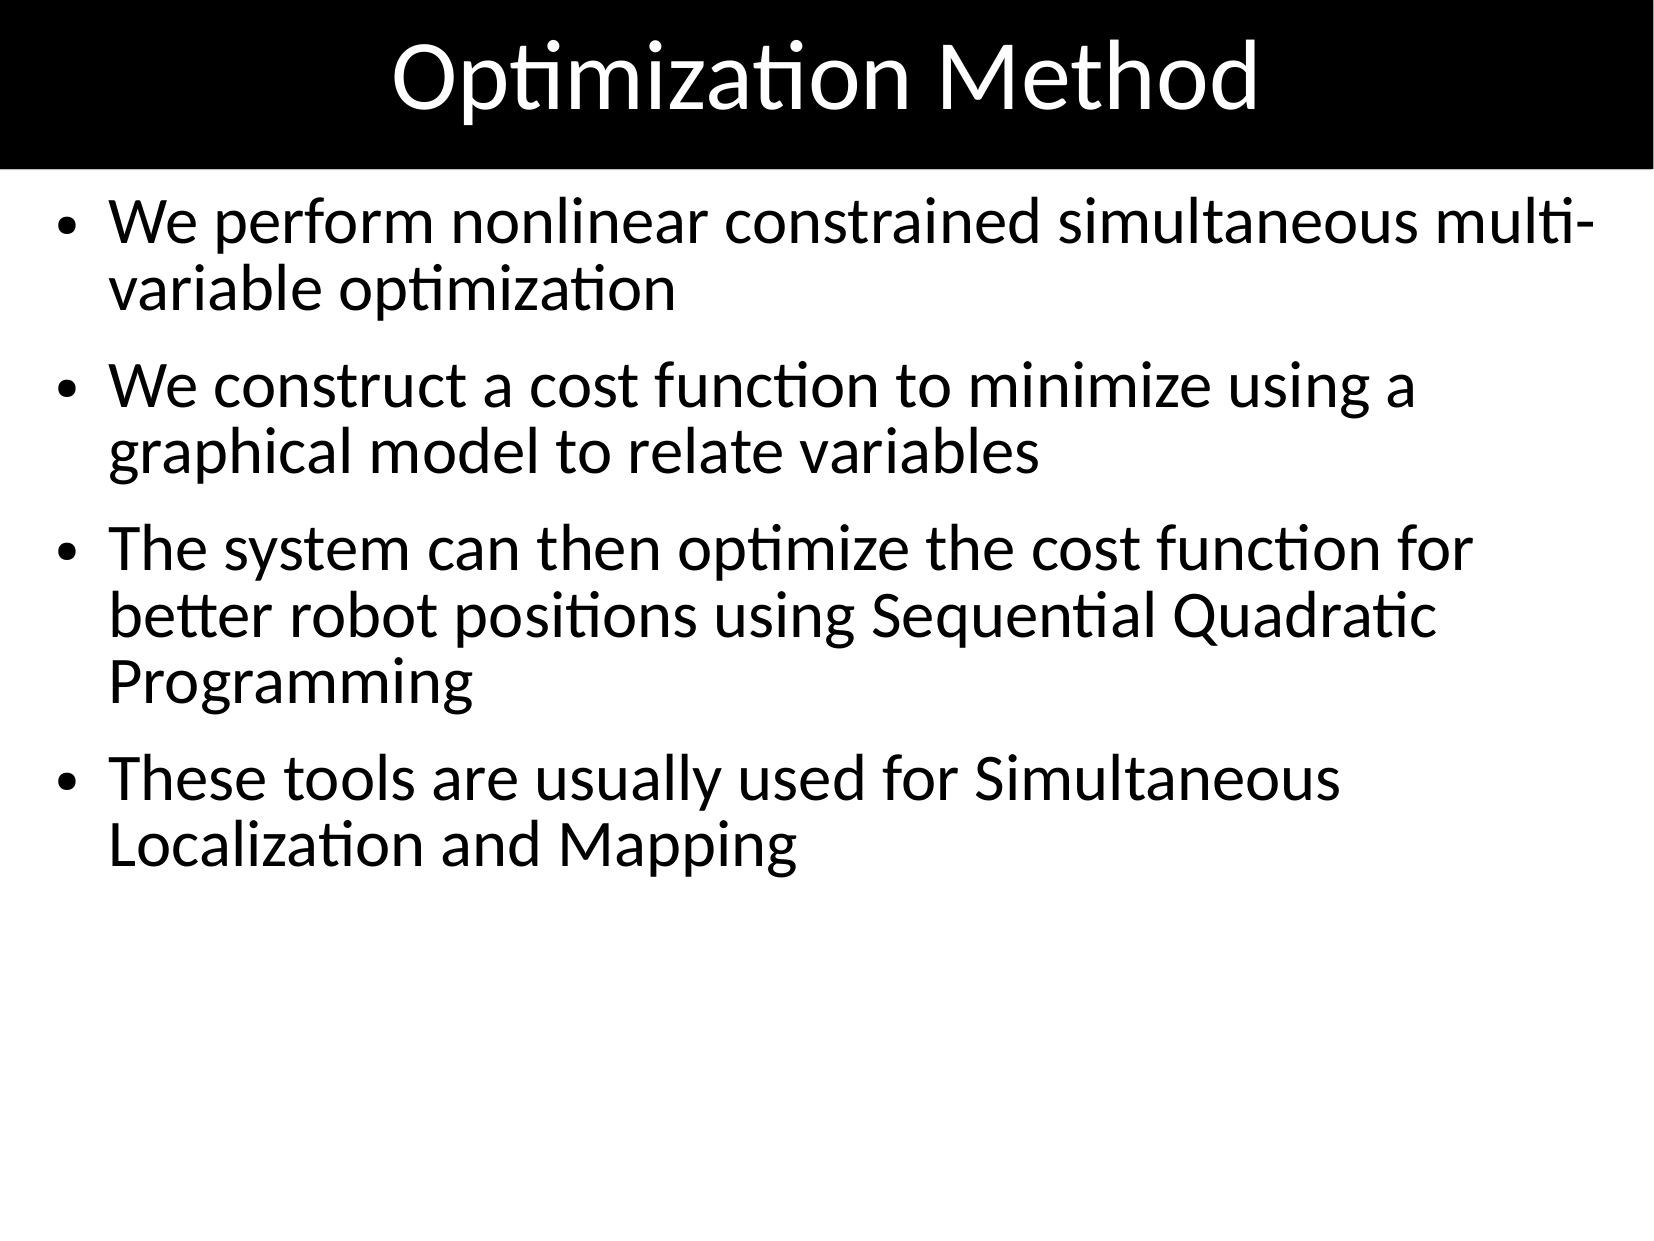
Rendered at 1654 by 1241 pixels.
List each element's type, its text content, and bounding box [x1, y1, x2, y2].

title Optimization Method [0, 0, 1654, 169]
list We perform nonlinear constrained simultaneous multi-variable optimization We construct a cost function to minimize using a graphical model to relate variables The system can then optimize the cost function for better robot positions using Sequential Quadratic Programming These tools are usually used for Simultaneous Localization and Mapping [37, 193, 1613, 1201]
